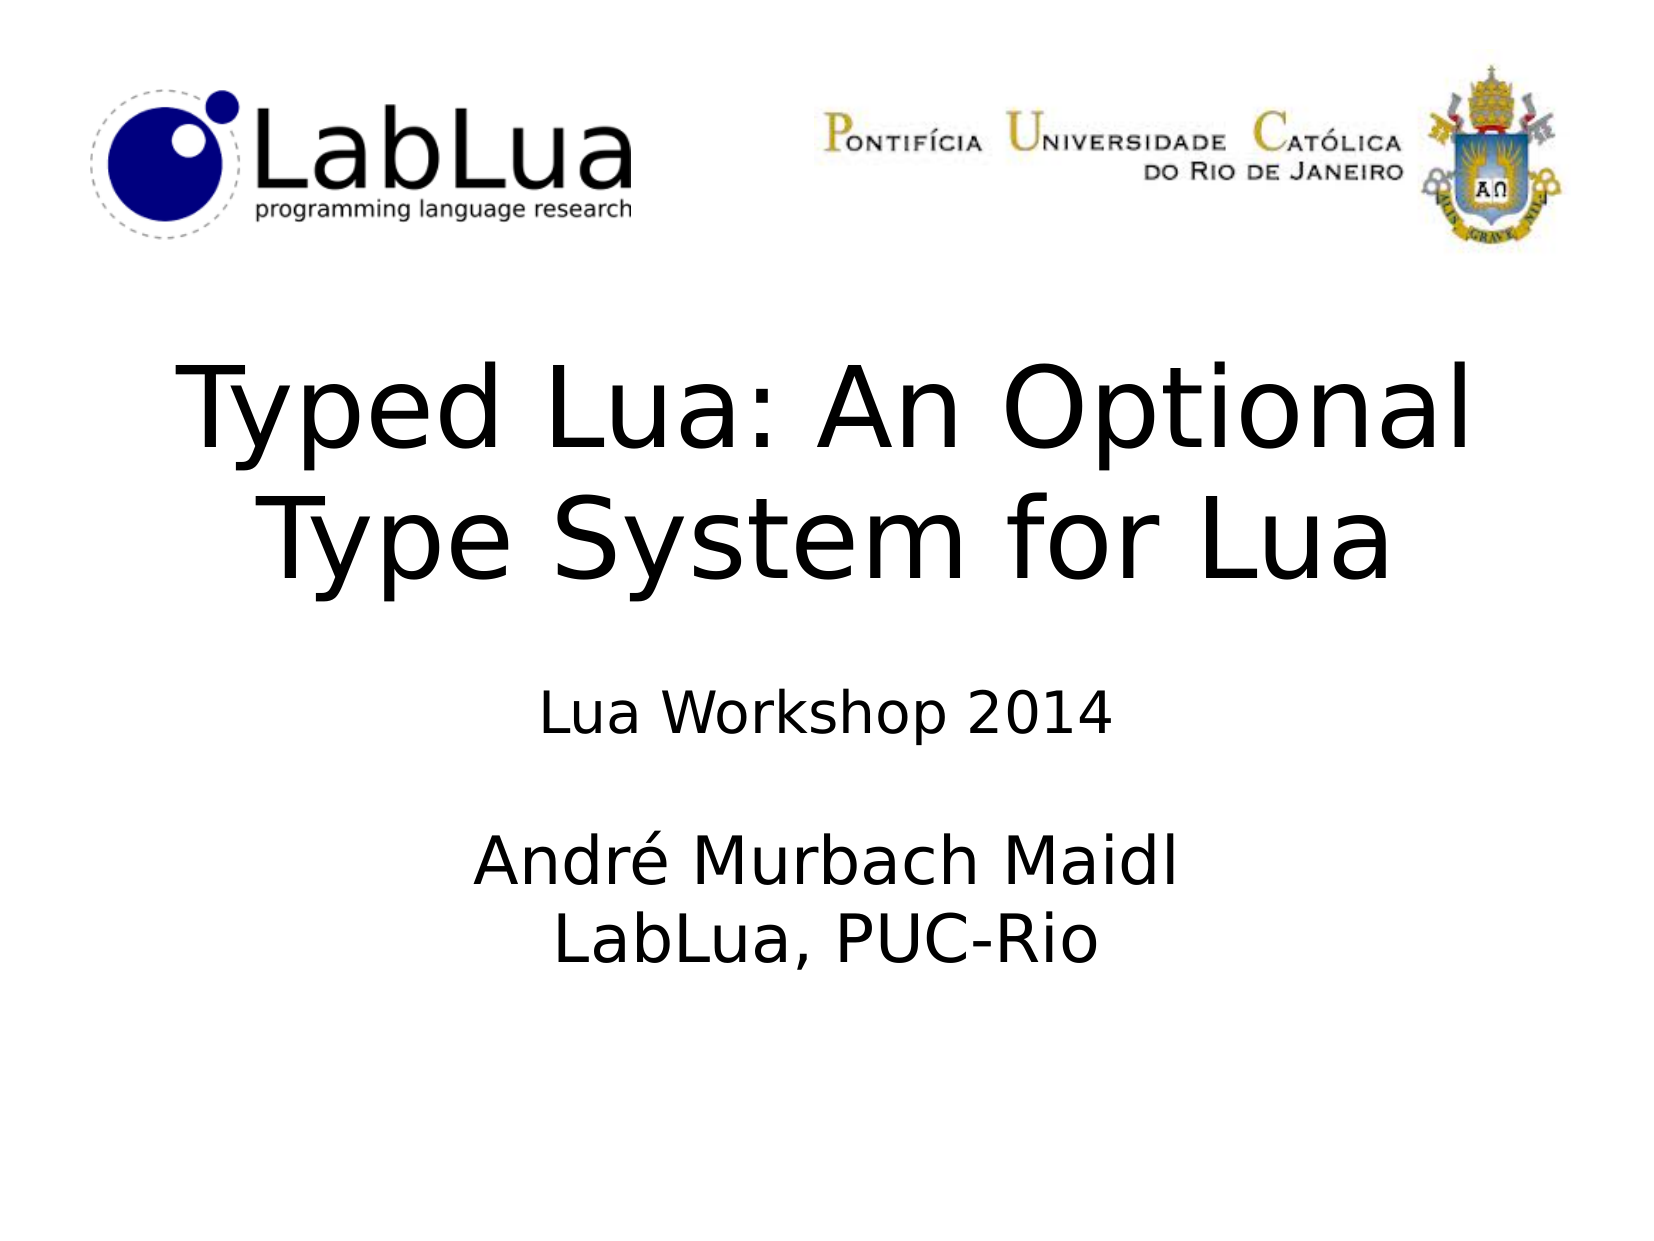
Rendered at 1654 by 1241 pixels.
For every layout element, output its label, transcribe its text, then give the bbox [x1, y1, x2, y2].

picture [814, 49, 1571, 257]
picture [90, 89, 631, 241]
subtitle Typed Lua: An Optional Type System for Lua Lua Workshop 2014 André Murbach Maidl LabLua, PUC-Rio [82, 290, 1571, 1109]
